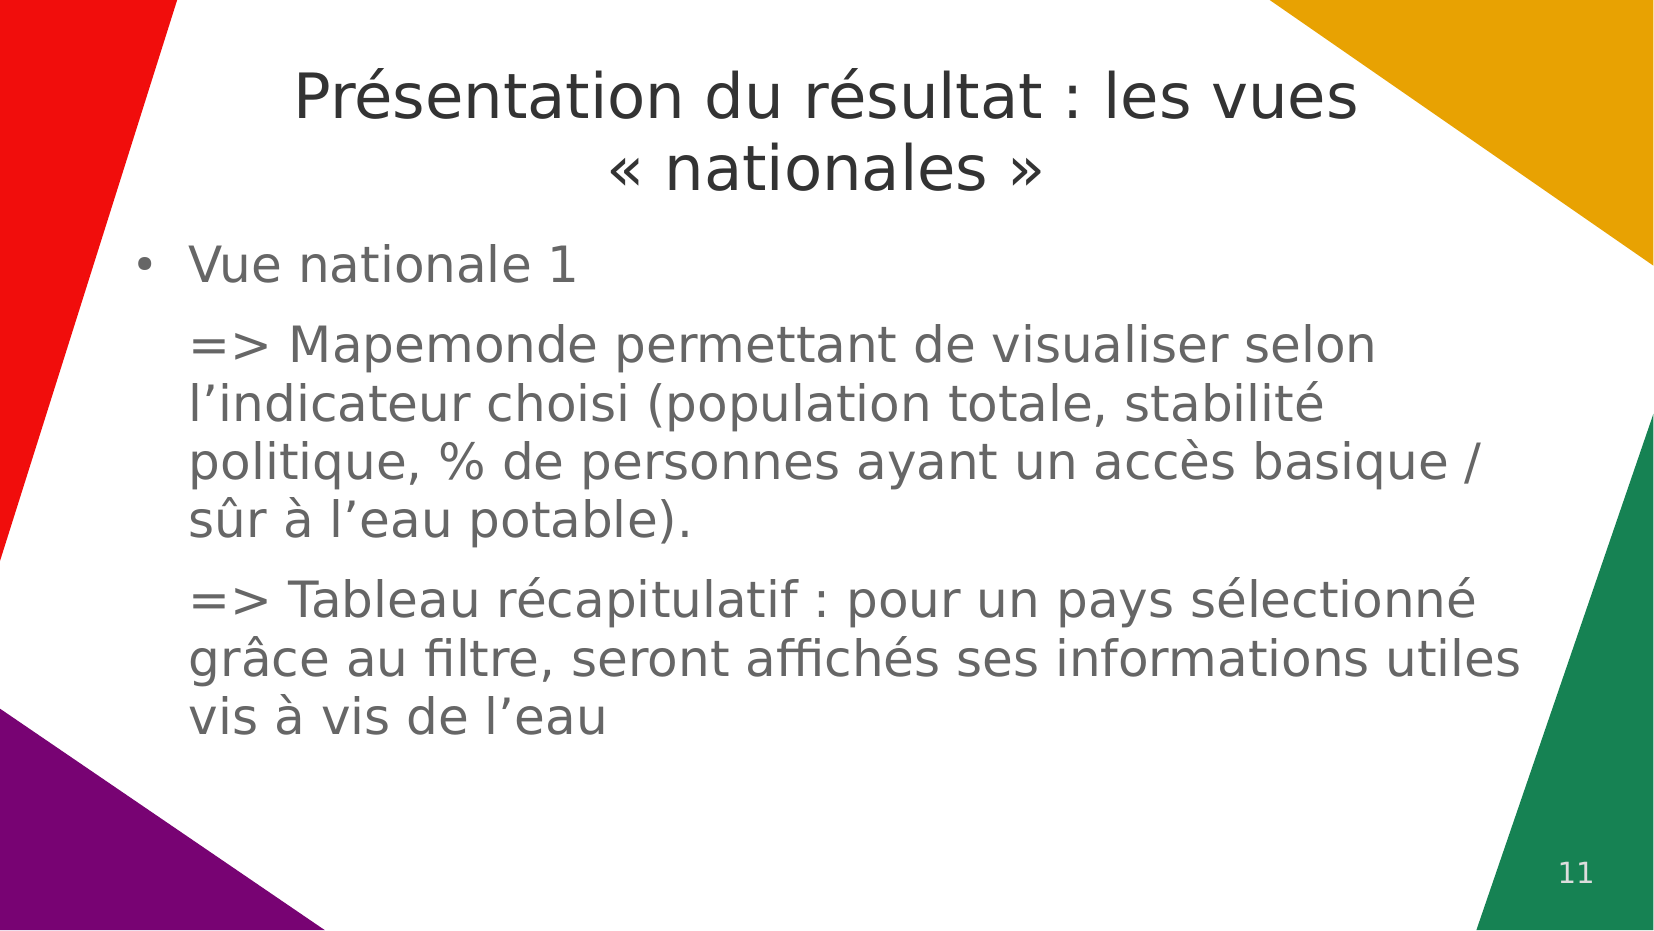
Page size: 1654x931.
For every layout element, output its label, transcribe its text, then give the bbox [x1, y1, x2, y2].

list Vue nationale 1 => Mapemonde permettant de visualiser selon l’indicateur choisi (population totale, stabilité politique, % de personnes ayant un accès basique / sûr à l’eau potable). => Tableau récapitulatif : pour un pays sélectionné grâce au filtre, seront affichés ses informations utiles vis à vis de l’eau [118, 236, 1536, 827]
title Présentation du résultat : les vues « nationales » [118, 59, 1536, 207]
